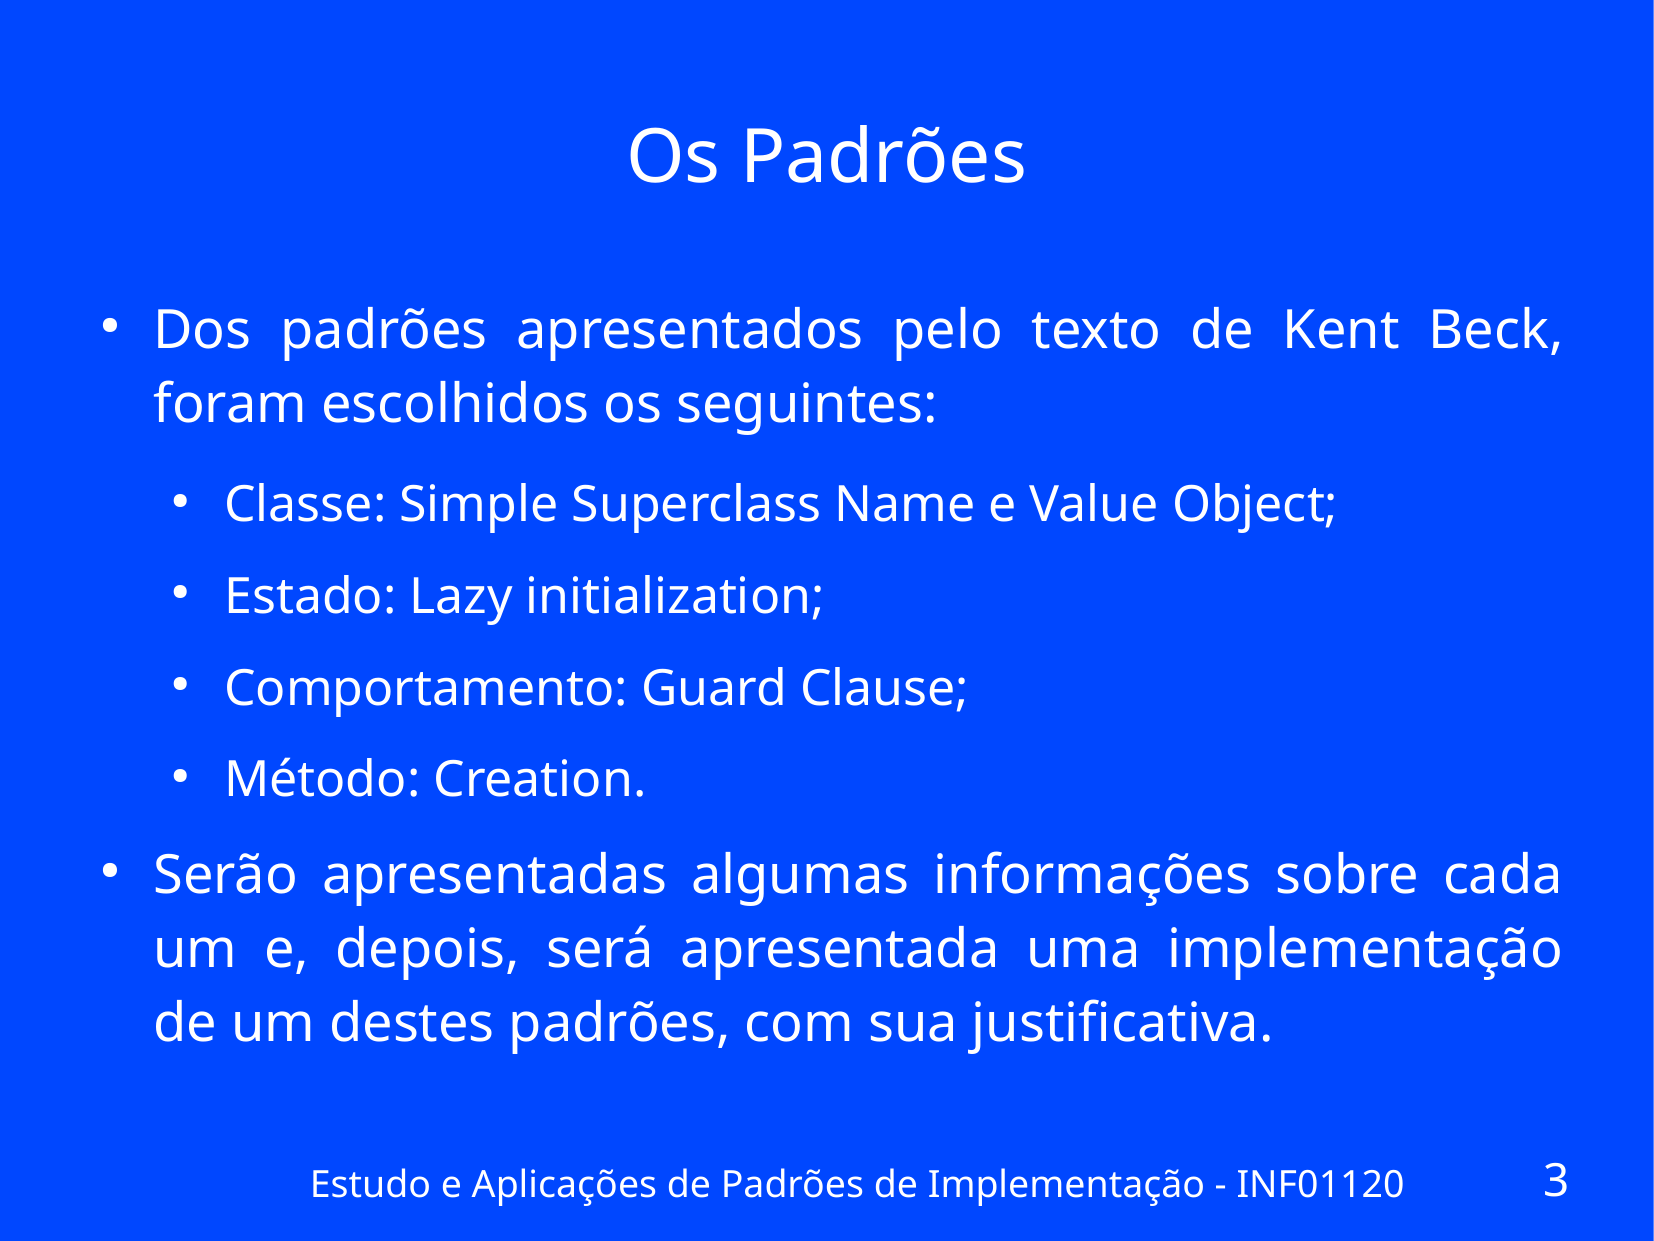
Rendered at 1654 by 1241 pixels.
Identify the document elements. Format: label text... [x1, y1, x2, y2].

list Dos padrões apresentados pelo texto de Kent Beck, foram escolhidos os seguintes: Classe: Simple Superclass Name e Value Object; Estado: Lazy initialization; Comportamento: Guard Clause; Método: Creation. Serão apresentadas algumas informações sobre cada um e, depois, será apresentada uma implementação de um destes padrões, com sua justificativa. [82, 290, 1565, 1123]
title Os Padrões [82, 49, 1571, 257]
